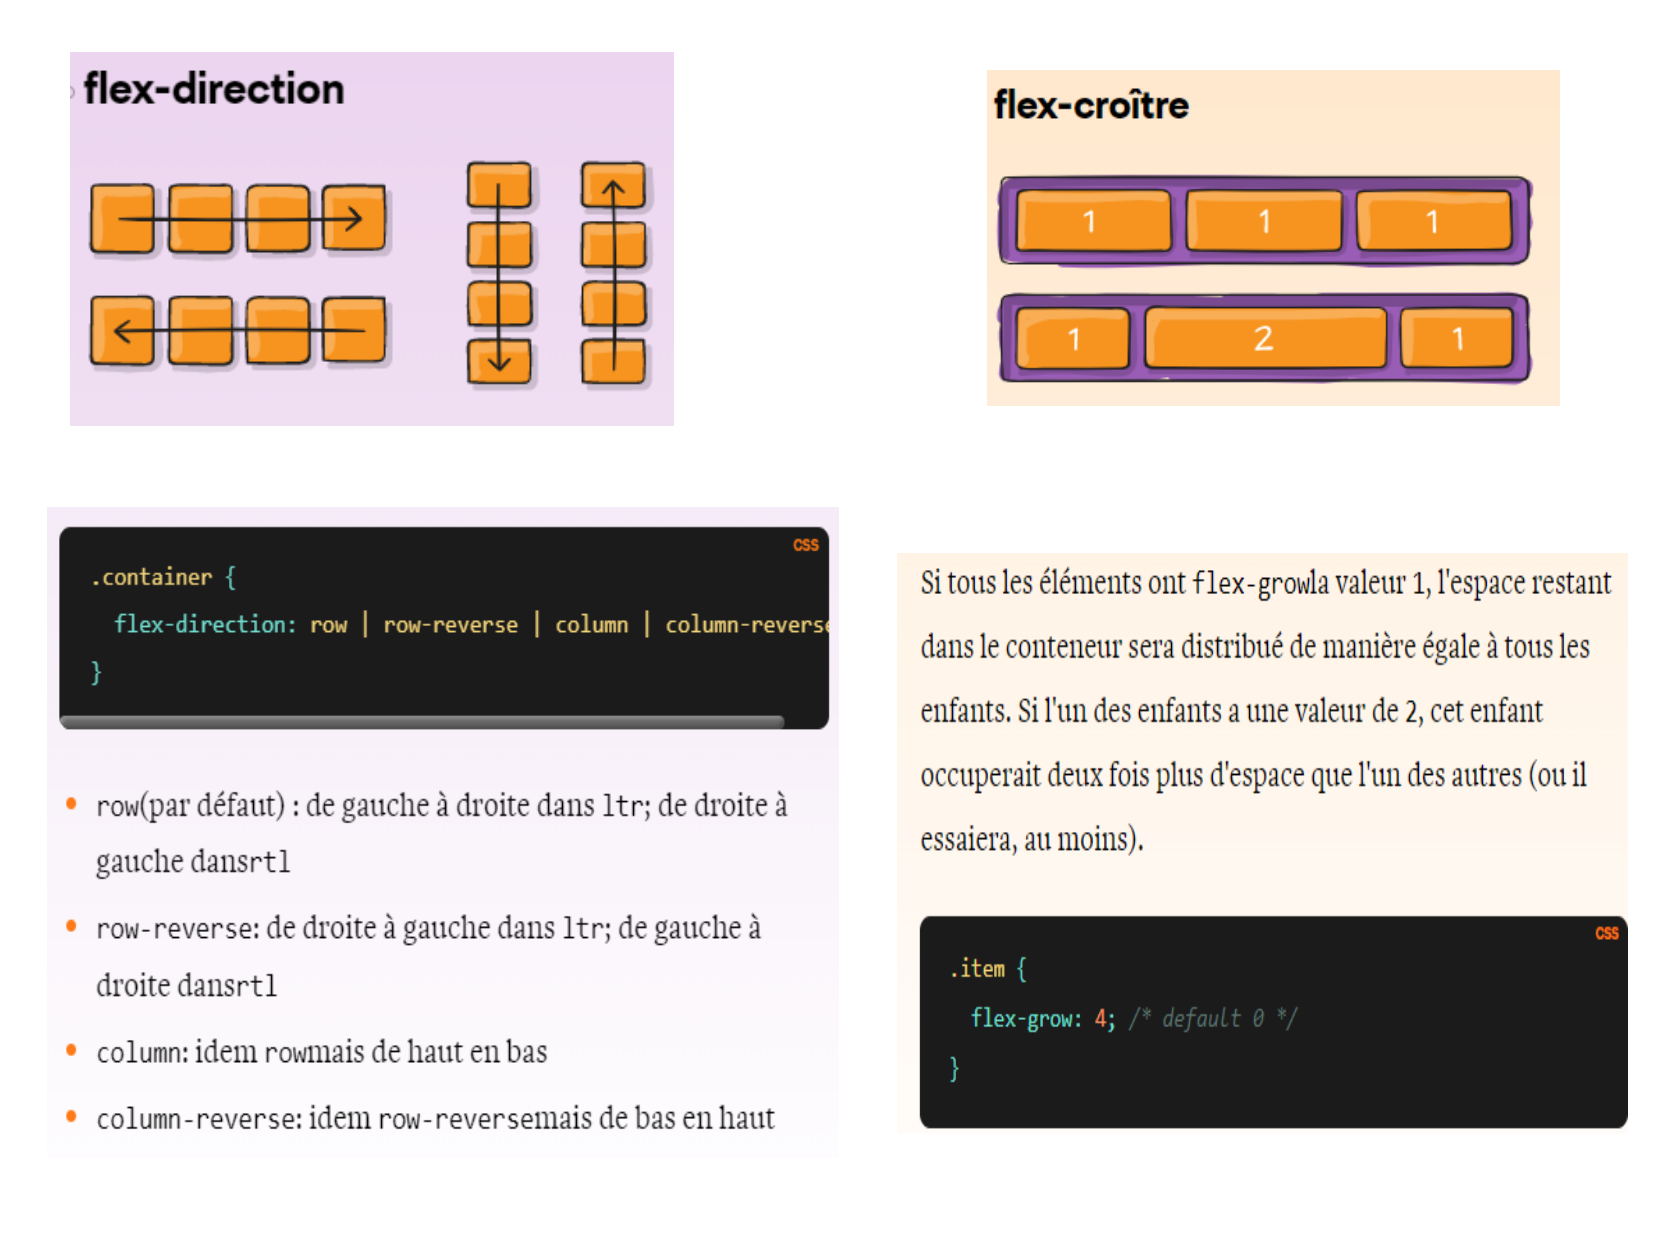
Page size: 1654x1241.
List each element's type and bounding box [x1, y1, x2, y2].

picture [47, 507, 839, 1158]
picture [987, 70, 1560, 406]
picture [897, 553, 1628, 1134]
picture [70, 52, 674, 426]
